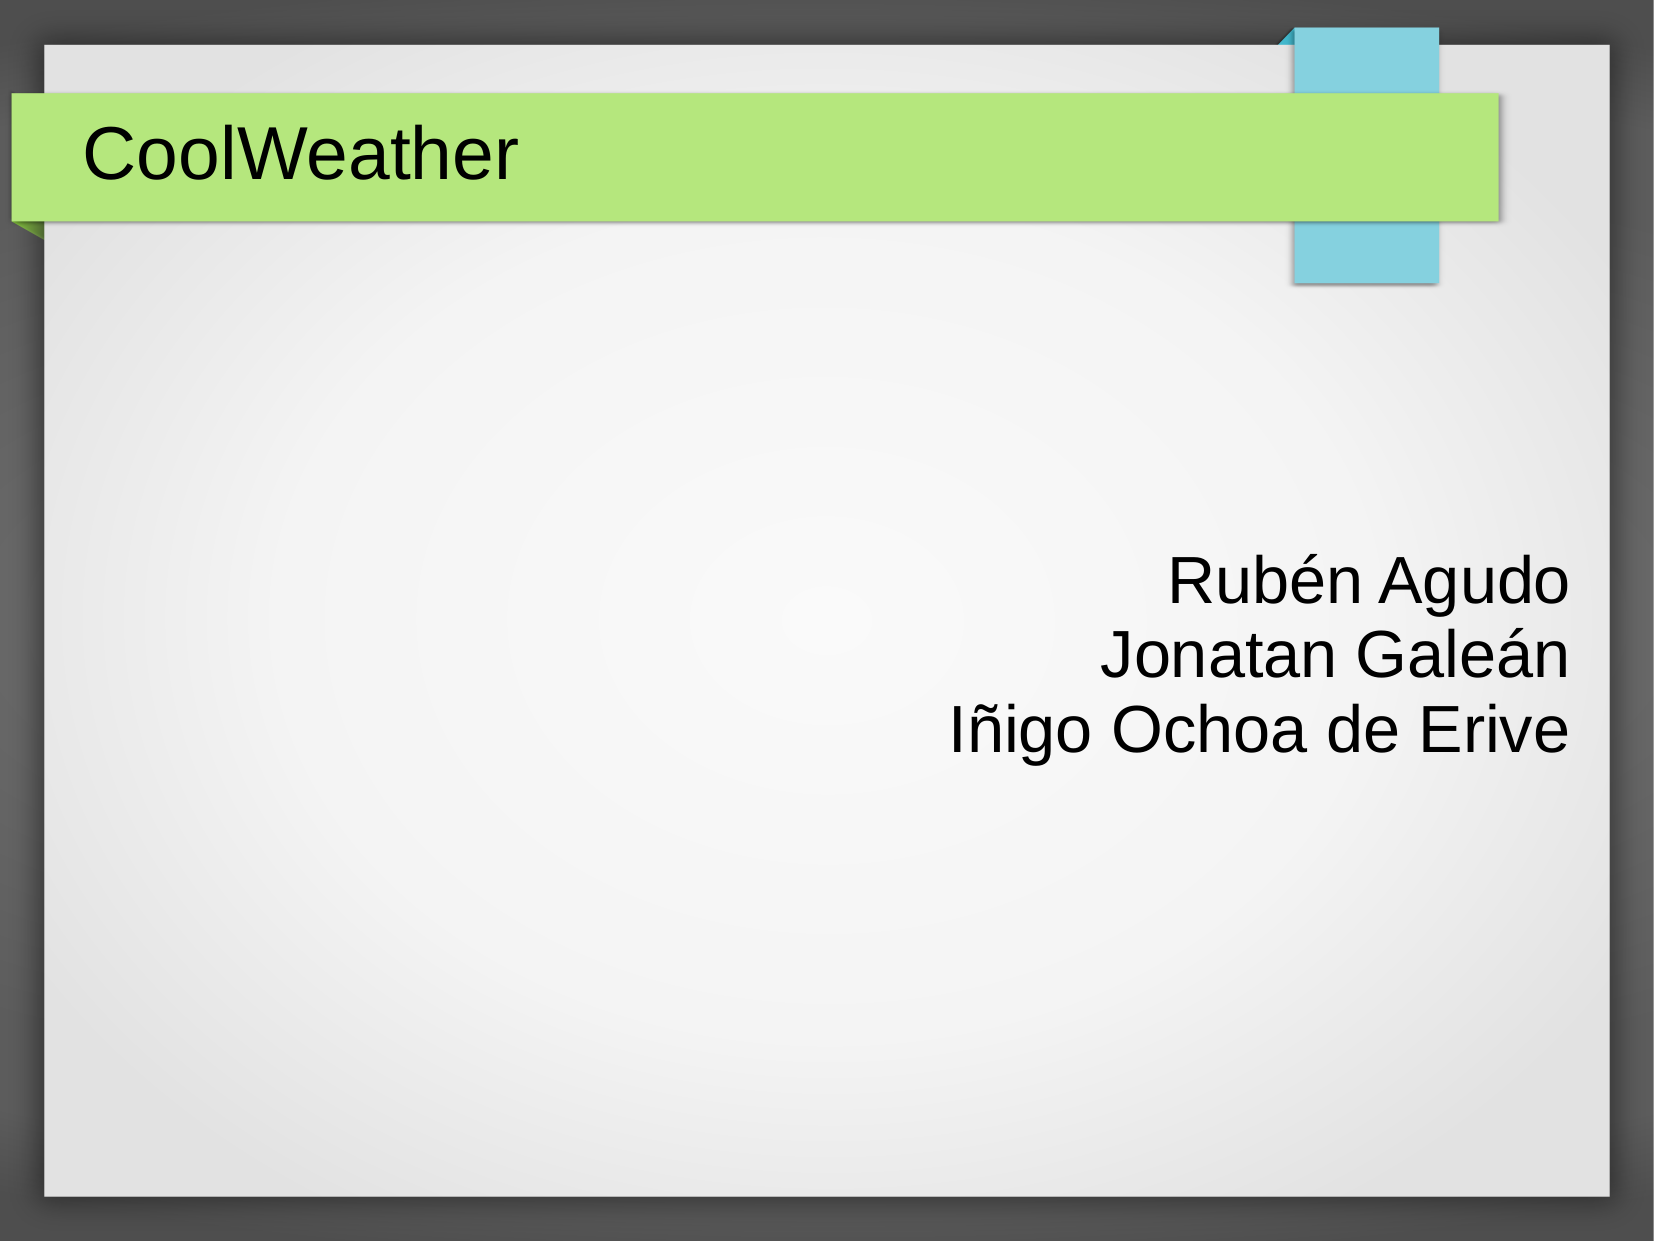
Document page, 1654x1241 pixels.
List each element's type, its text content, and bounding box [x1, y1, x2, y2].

subtitle Rubén Agudo Jonatan Galeán Iñigo Ochoa de Erive [82, 295, 1571, 1015]
picture [0, 0, 1654, 1241]
title CoolWeather [82, 94, 1264, 213]
